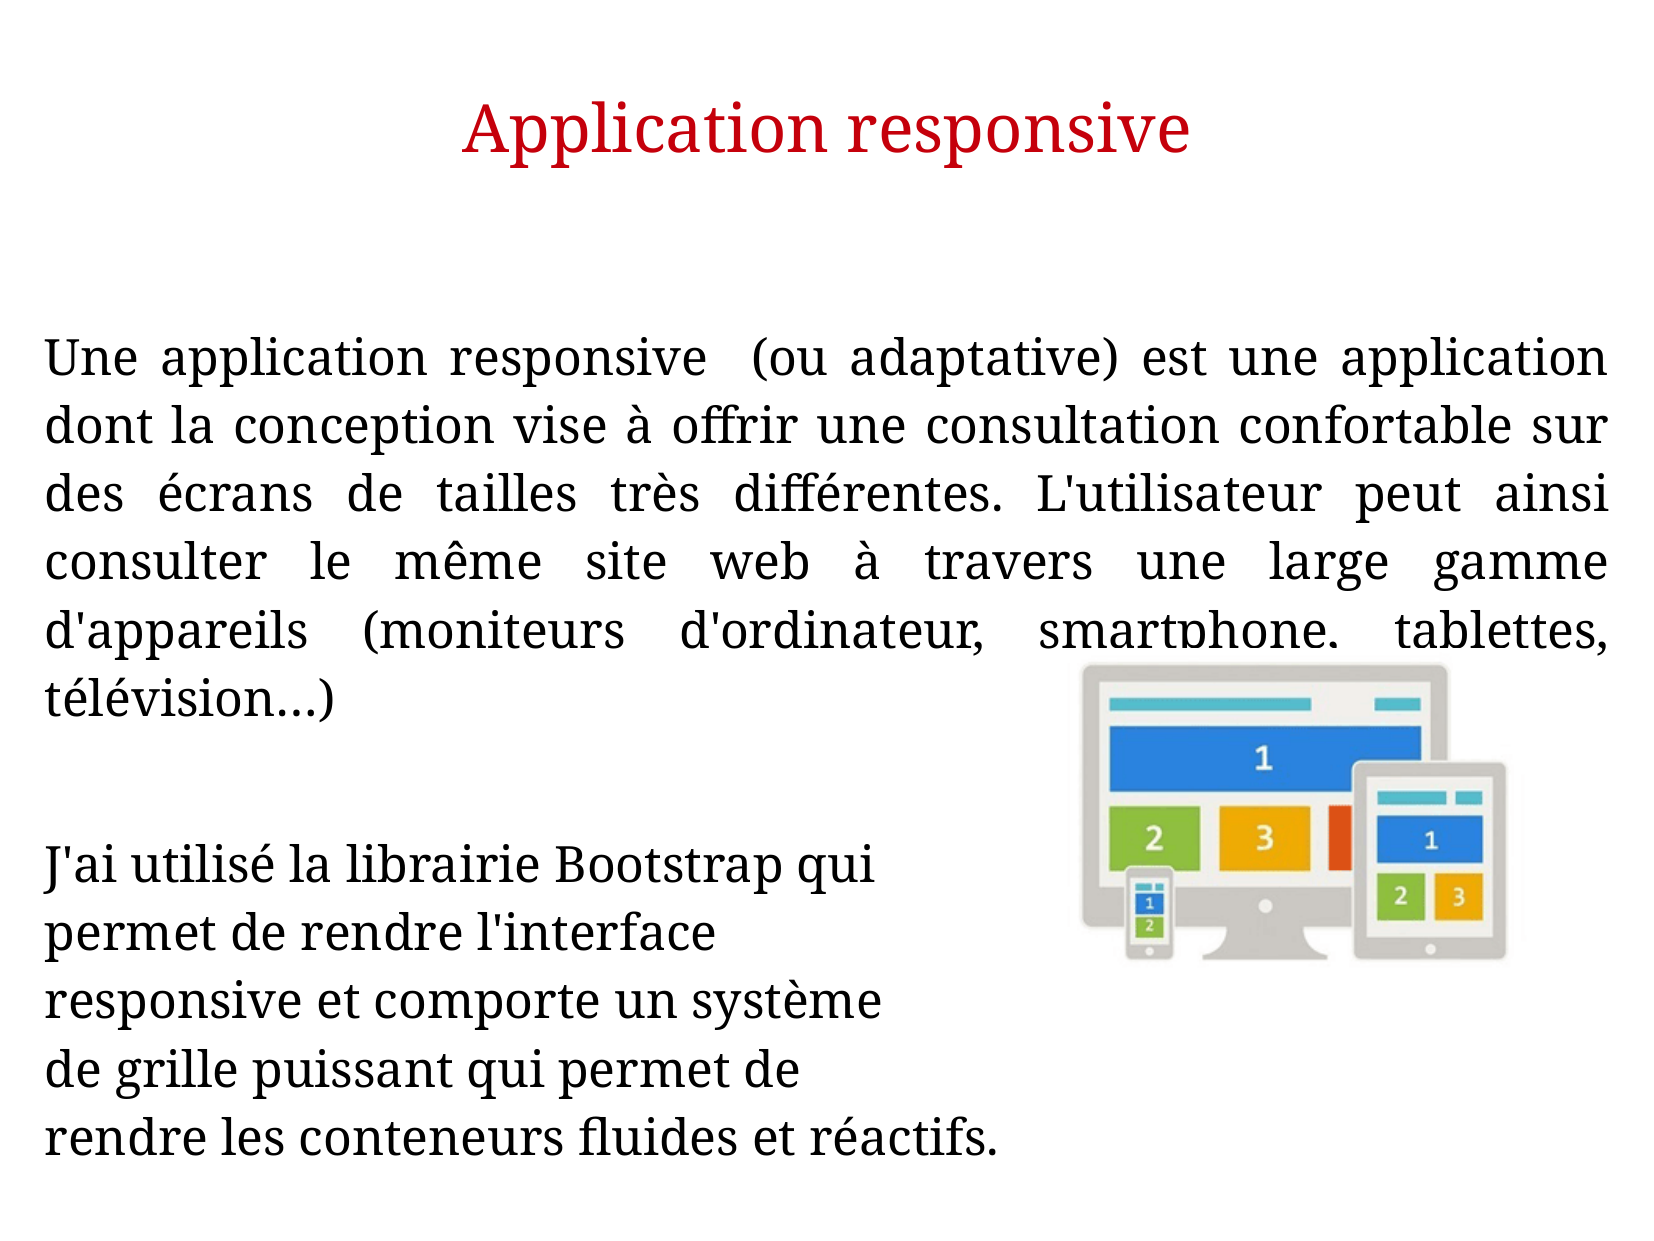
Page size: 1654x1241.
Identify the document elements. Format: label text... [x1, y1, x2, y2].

list Application responsive Une application responsive (ou adaptative) est une application dont la conception vise à offrir une consultation confortable sur des écrans de tailles très différentes. L'utilisateur peut ainsi consulter le même site web à travers une large gamme d'appareils (moniteurs d'ordinateur, smartphone, tablettes, télévision…) J'ai utilisé la librairie Bootstrap qui permet de rendre l'interface responsive et comporte un système de grille puissant qui permet de rendre les conteneurs fluides et réactifs. [44, 81, 1610, 1199]
picture [1062, 648, 1531, 974]
